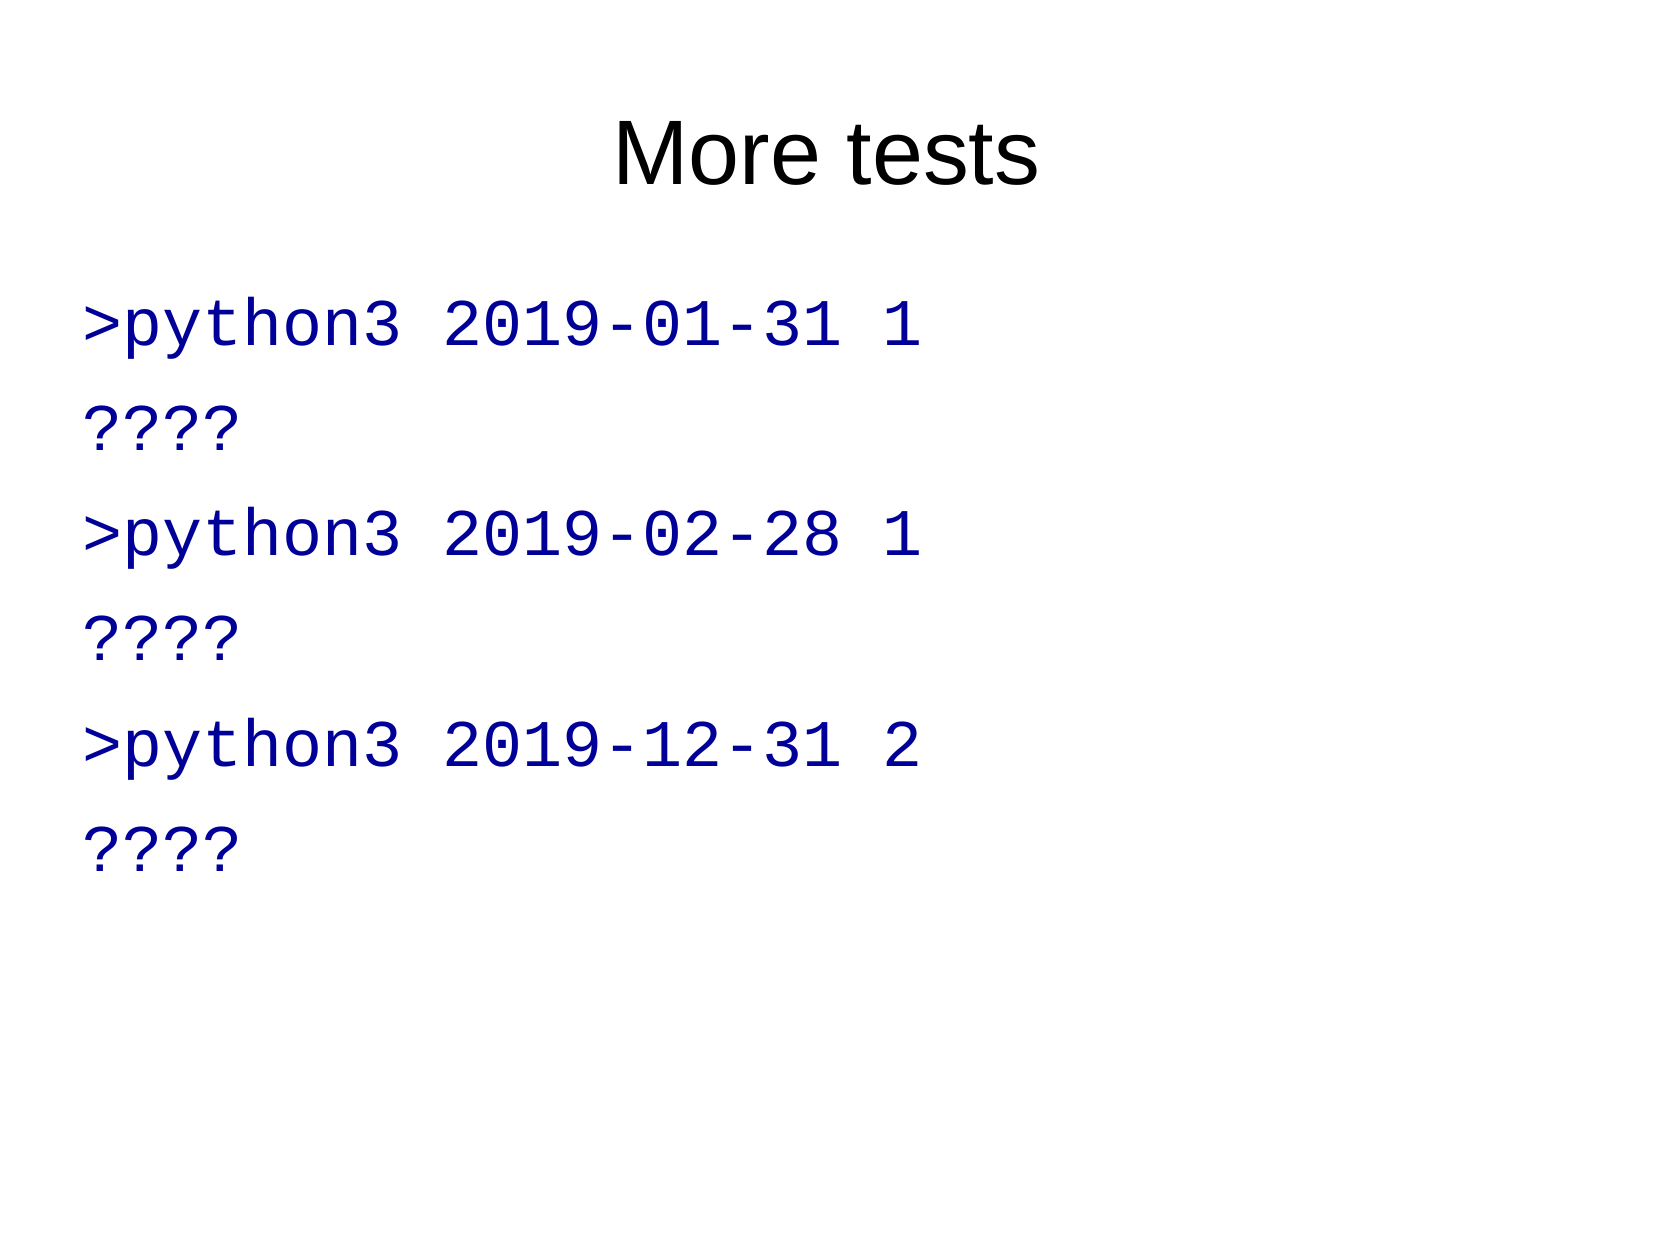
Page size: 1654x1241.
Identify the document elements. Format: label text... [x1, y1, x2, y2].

title More tests [82, 49, 1571, 257]
list >python3 2019-01-31 1 ???? >python3 2019-02-28 1 ???? >python3 2019-12-31 2 ???? [82, 290, 1571, 1010]
